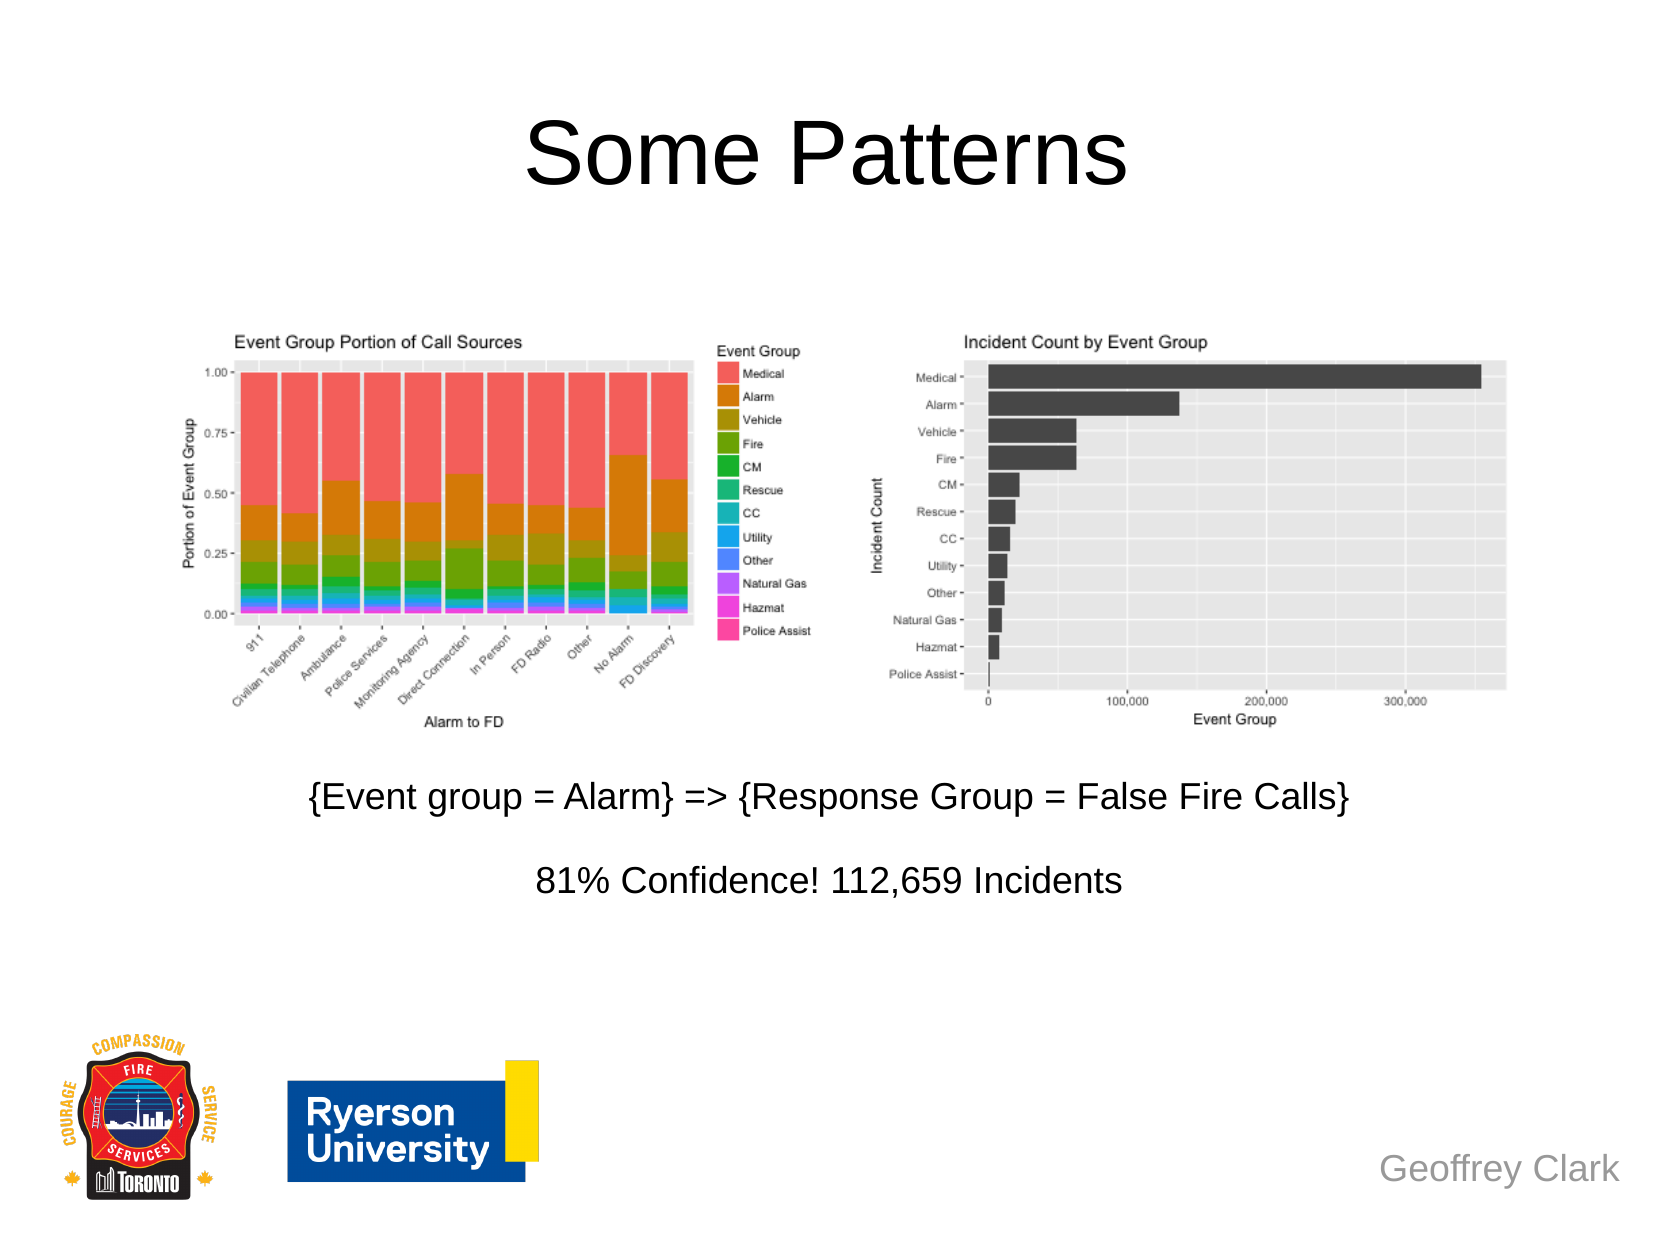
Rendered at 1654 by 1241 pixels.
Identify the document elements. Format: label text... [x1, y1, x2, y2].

picture [254, 1027, 571, 1216]
picture [864, 328, 1514, 734]
picture [176, 328, 826, 734]
text_box {Event group = Alarm} => {Response Group = False Fire Calls} 81% Confidence! 112,659 Incidents [293, 768, 1366, 909]
picture [60, 1034, 217, 1200]
text_box Geoffrey Clark [1364, 1140, 1636, 1197]
title Some Patterns [82, 49, 1571, 257]
